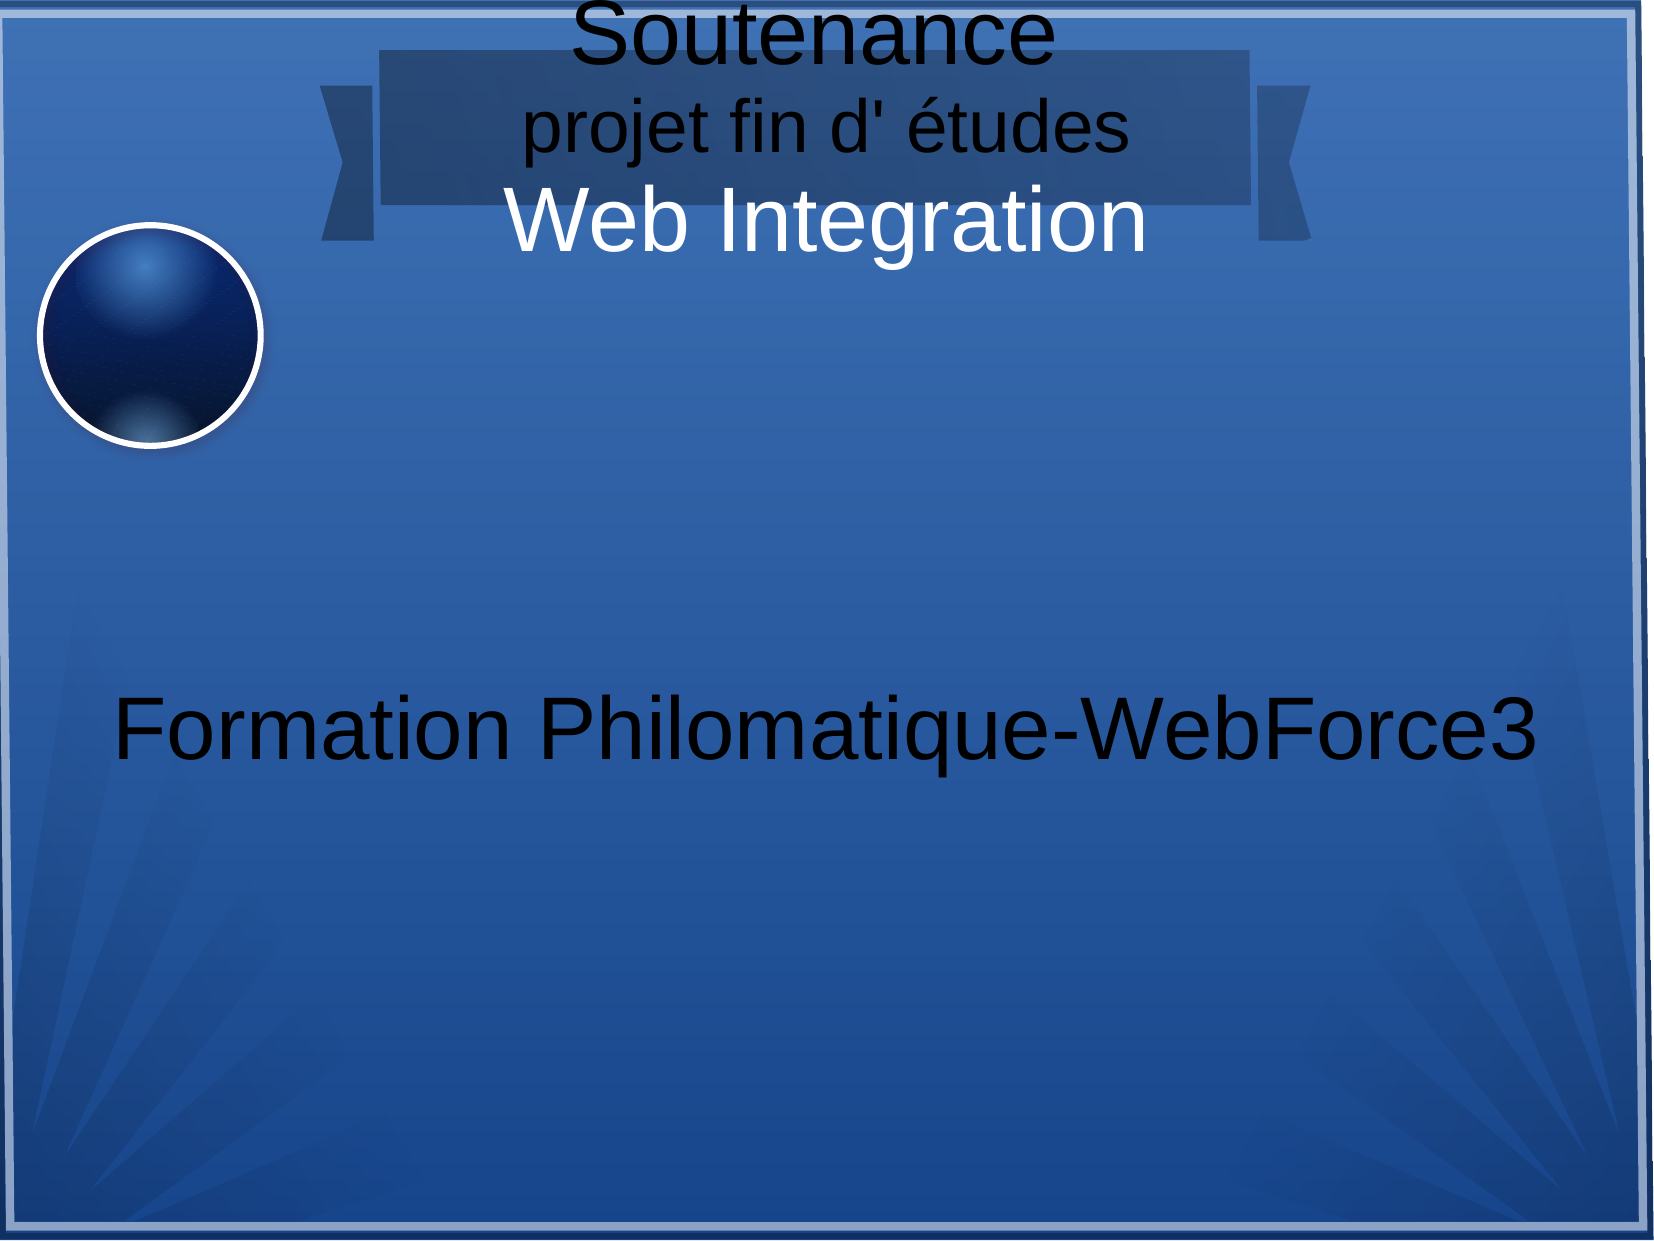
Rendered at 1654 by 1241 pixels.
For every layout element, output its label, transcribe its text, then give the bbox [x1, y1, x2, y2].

subtitle Formation Philomatique-WebForce3 [82, 299, 1571, 1241]
title Soutenance projet fin d' études Web Integration [389, 0, 1264, 299]
